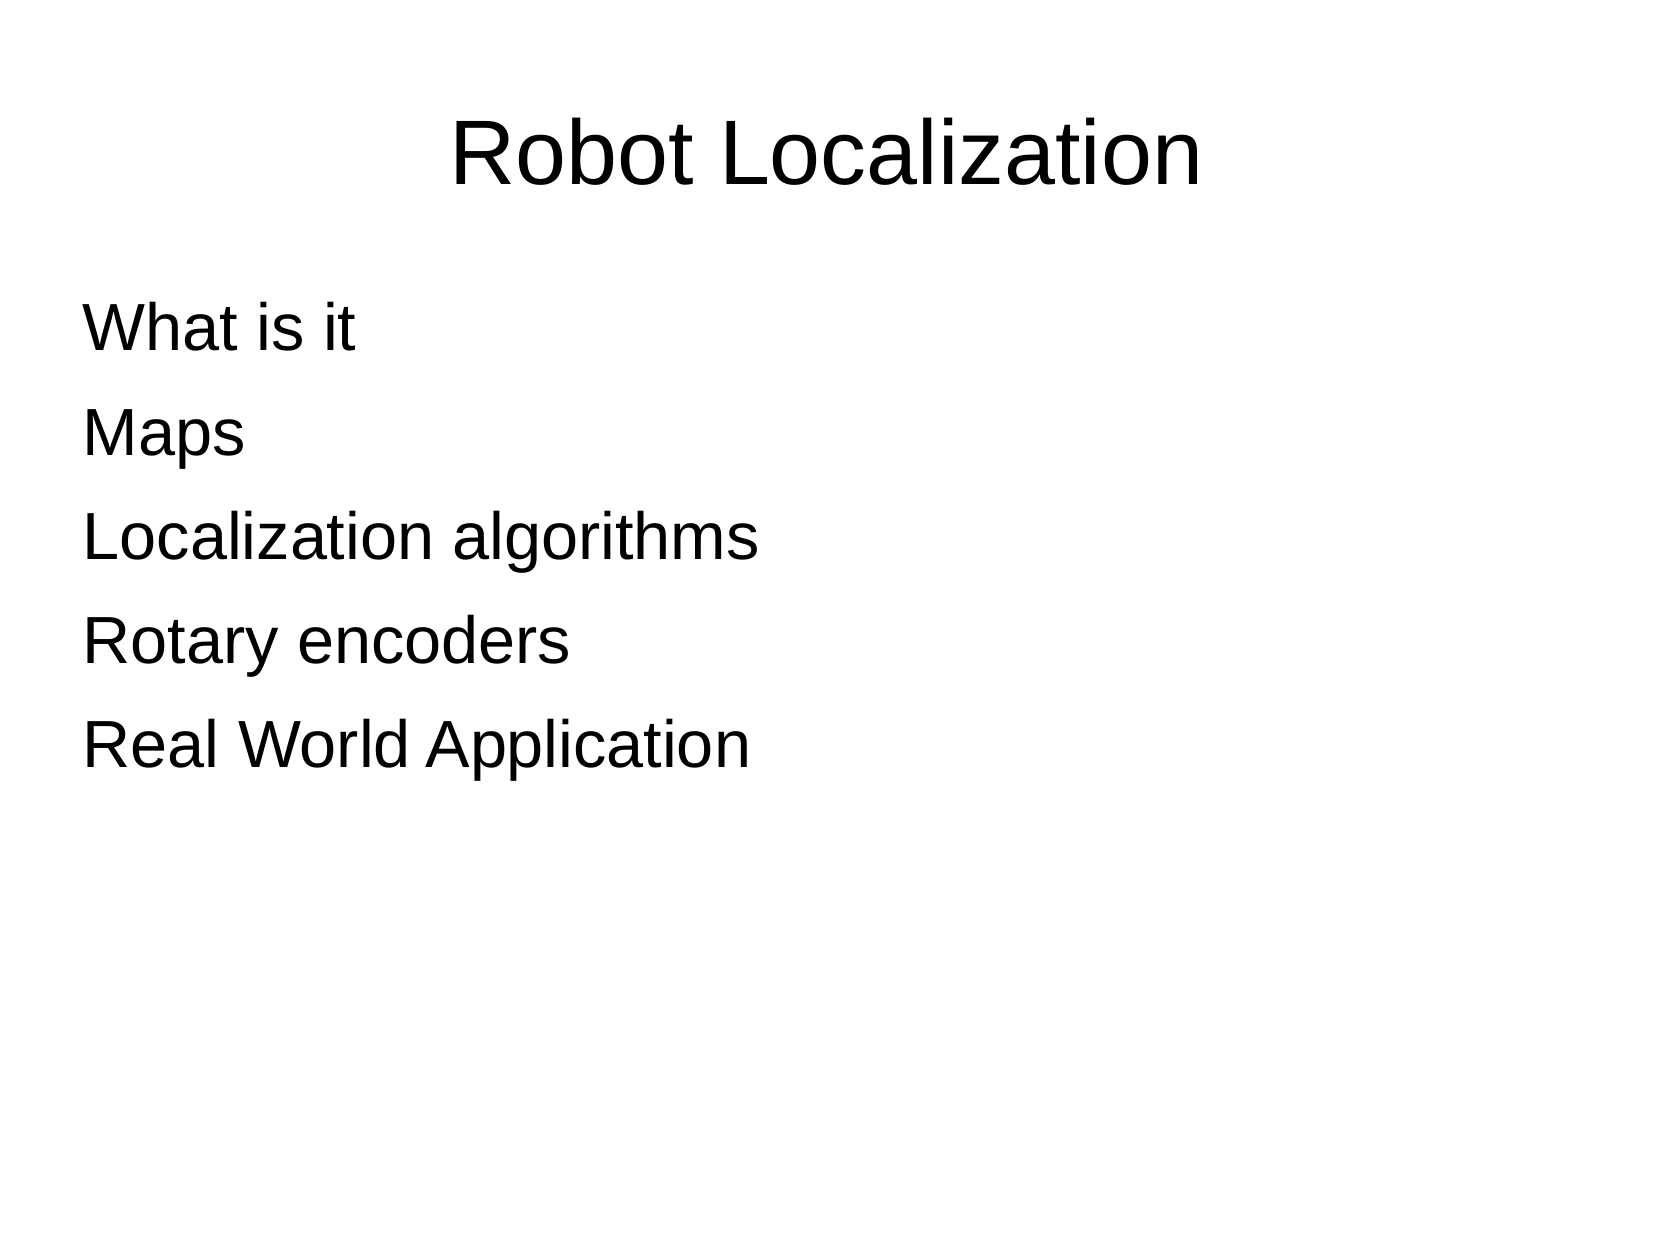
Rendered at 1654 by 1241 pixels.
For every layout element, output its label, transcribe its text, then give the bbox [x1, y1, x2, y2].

title Robot Localization [82, 49, 1571, 257]
list What is it Maps Localization algorithms Rotary encoders Real World Application [82, 290, 1571, 1010]
